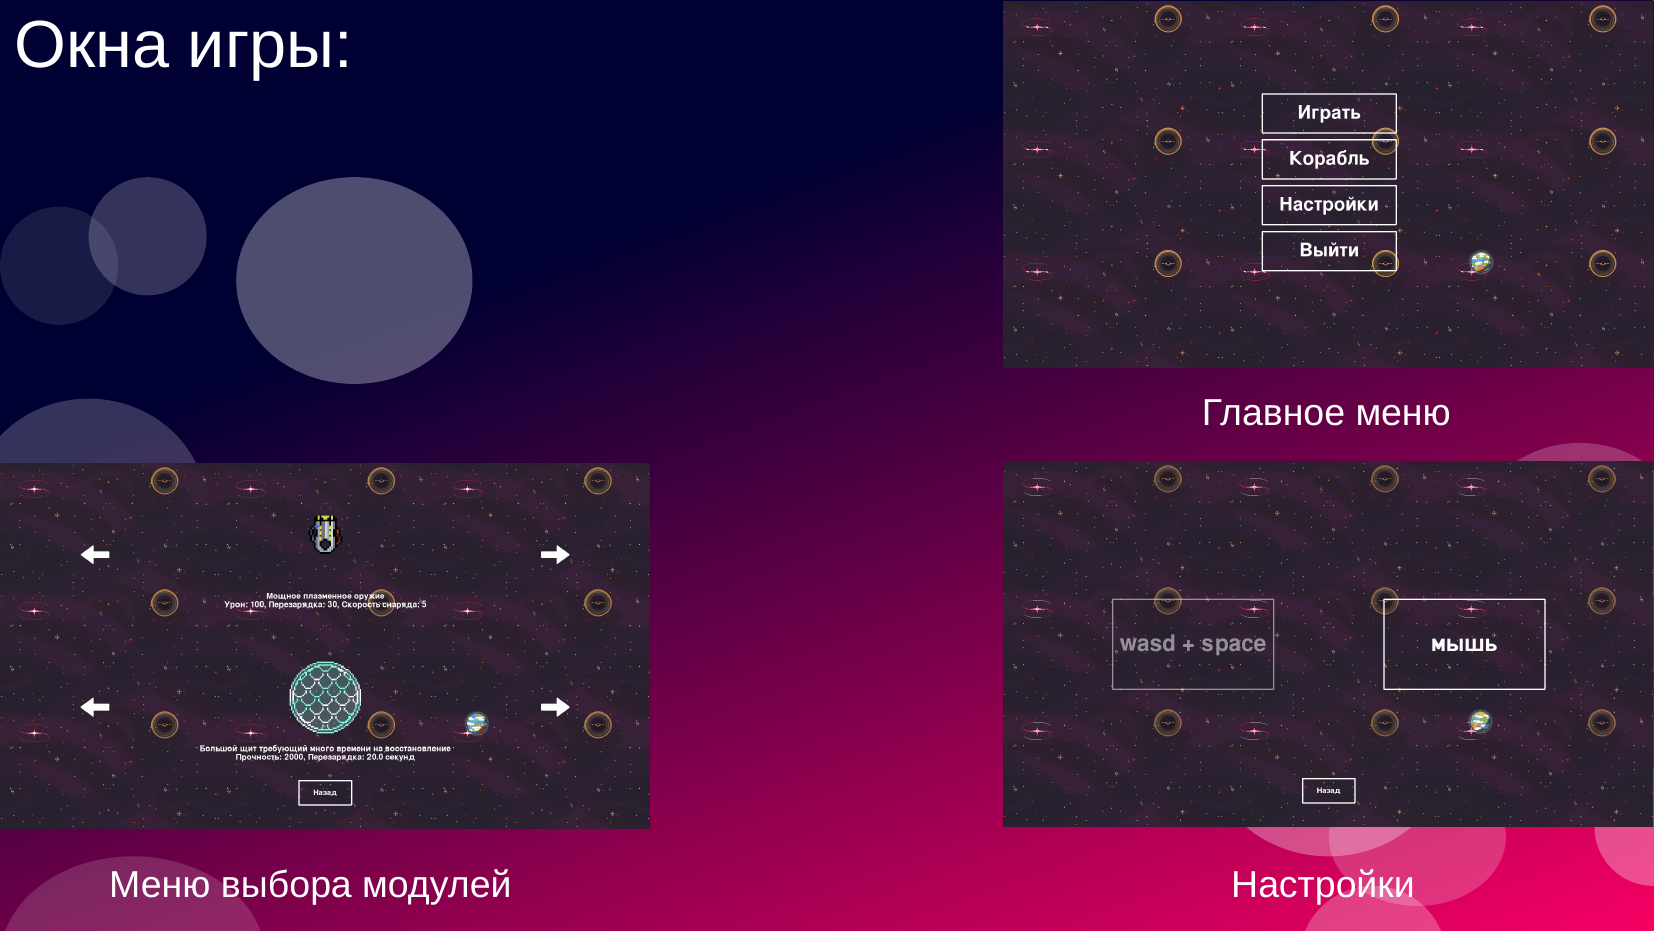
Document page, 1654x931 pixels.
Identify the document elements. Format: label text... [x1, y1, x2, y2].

text_box Меню выбора модулей [88, 856, 562, 916]
text_box Главное меню [1181, 383, 1506, 443]
picture [0, 463, 650, 829]
picture [1003, 1, 1654, 368]
text_box Окна игры: [0, 0, 384, 90]
text_box Настройки [1210, 856, 1447, 916]
picture [1003, 461, 1654, 827]
